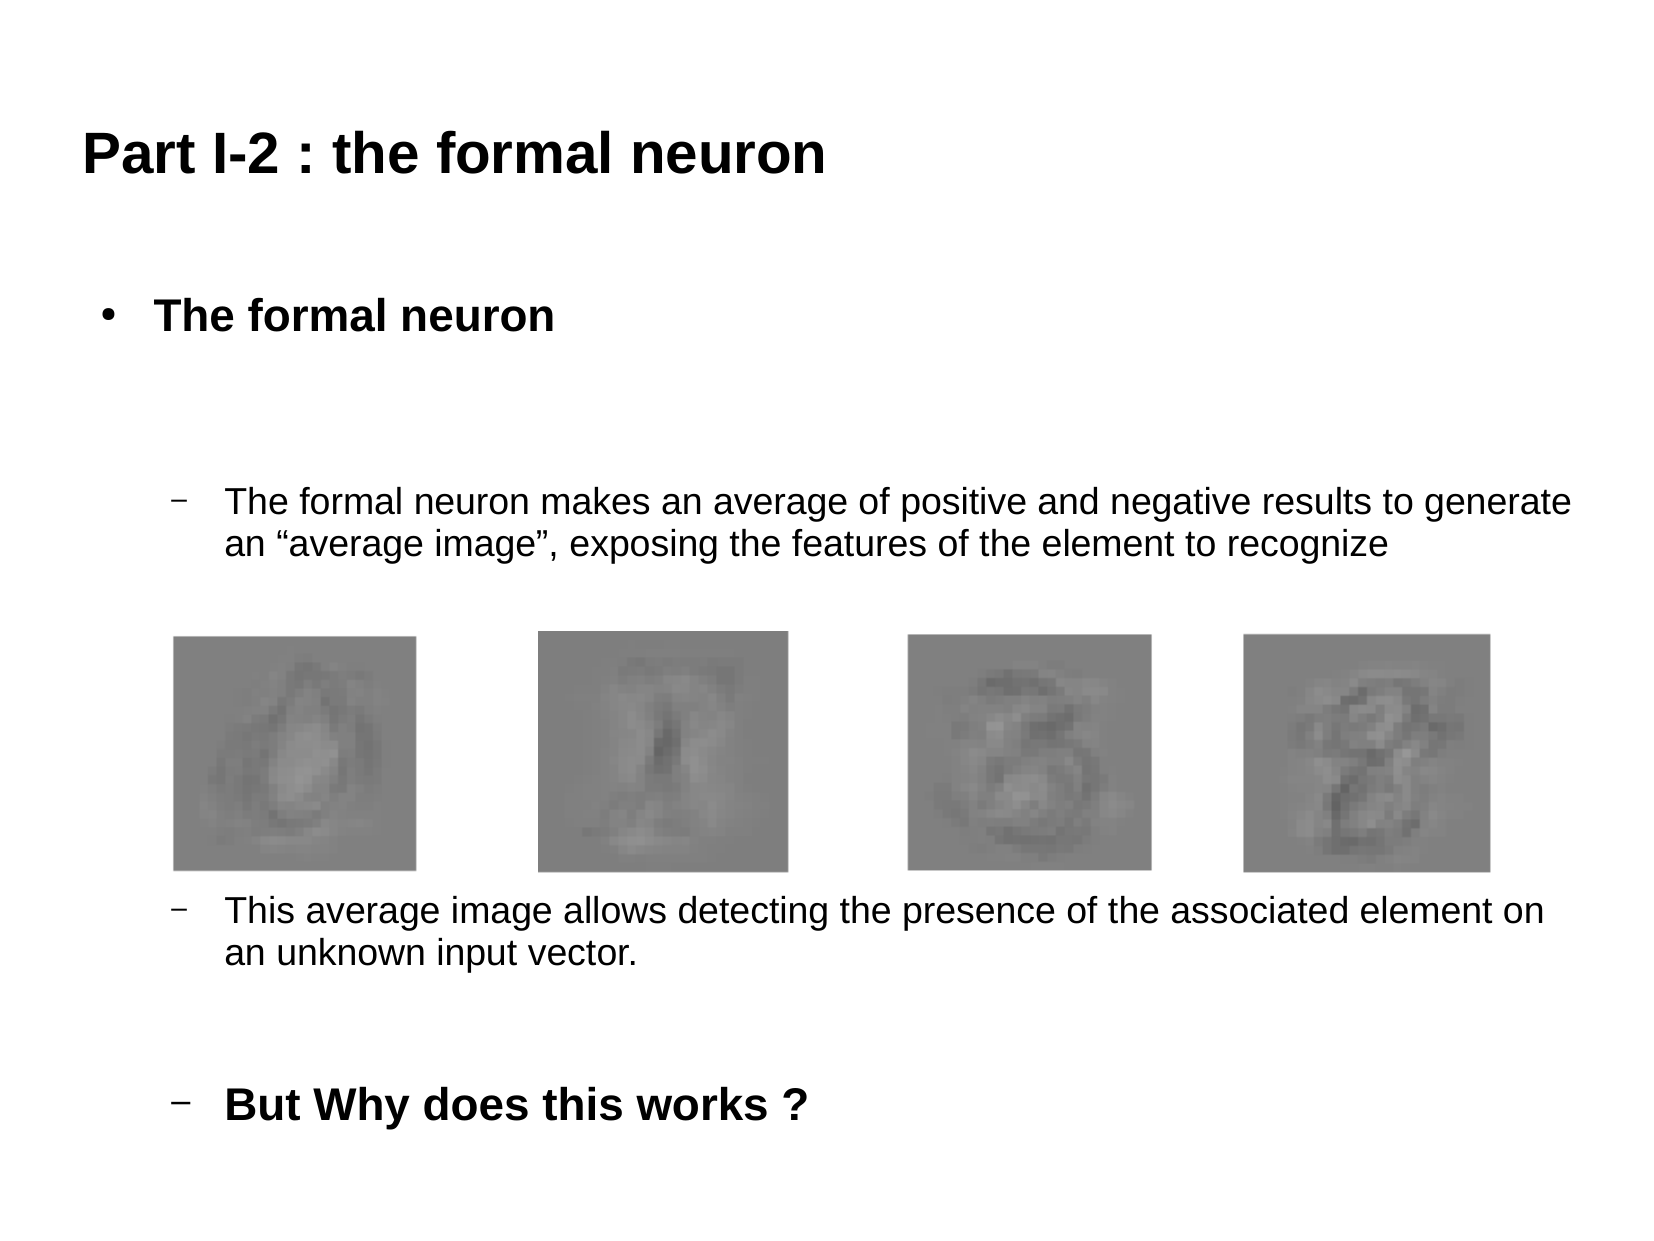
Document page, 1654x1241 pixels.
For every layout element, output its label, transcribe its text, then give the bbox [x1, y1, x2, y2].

picture [165, 628, 427, 880]
picture [1235, 631, 1496, 878]
picture [538, 631, 794, 878]
picture [903, 633, 1159, 876]
list The formal neuron The formal neuron makes an average of positive and negative results to generate an “average image”, exposing the features of the element to recognize This average image allows detecting the presence of the associated element on an unknown input vector. But Why does this works ? [82, 290, 1583, 1182]
title Part I-2 : the formal neuron [82, 49, 1571, 257]
